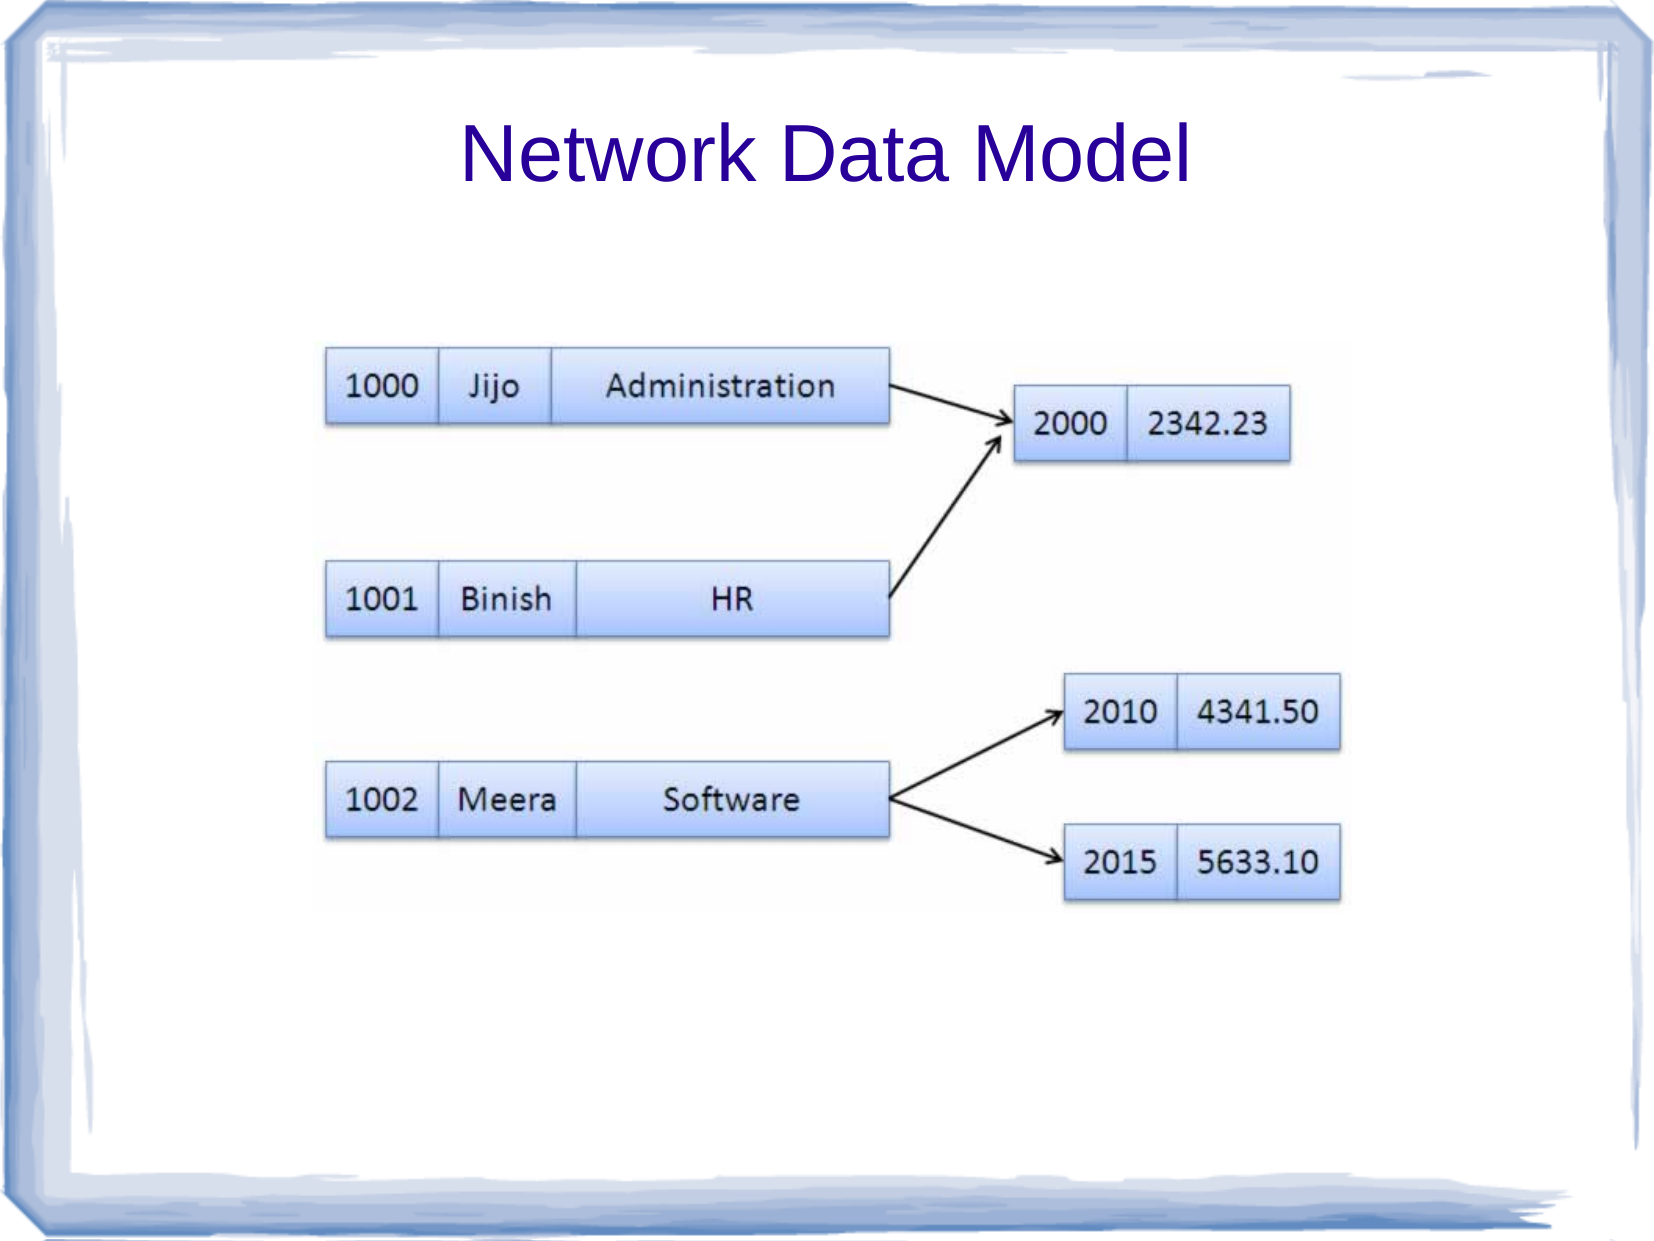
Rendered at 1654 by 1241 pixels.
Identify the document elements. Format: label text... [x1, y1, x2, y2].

picture [0, 0, 1654, 1241]
title Network Data Model [82, 56, 1571, 250]
